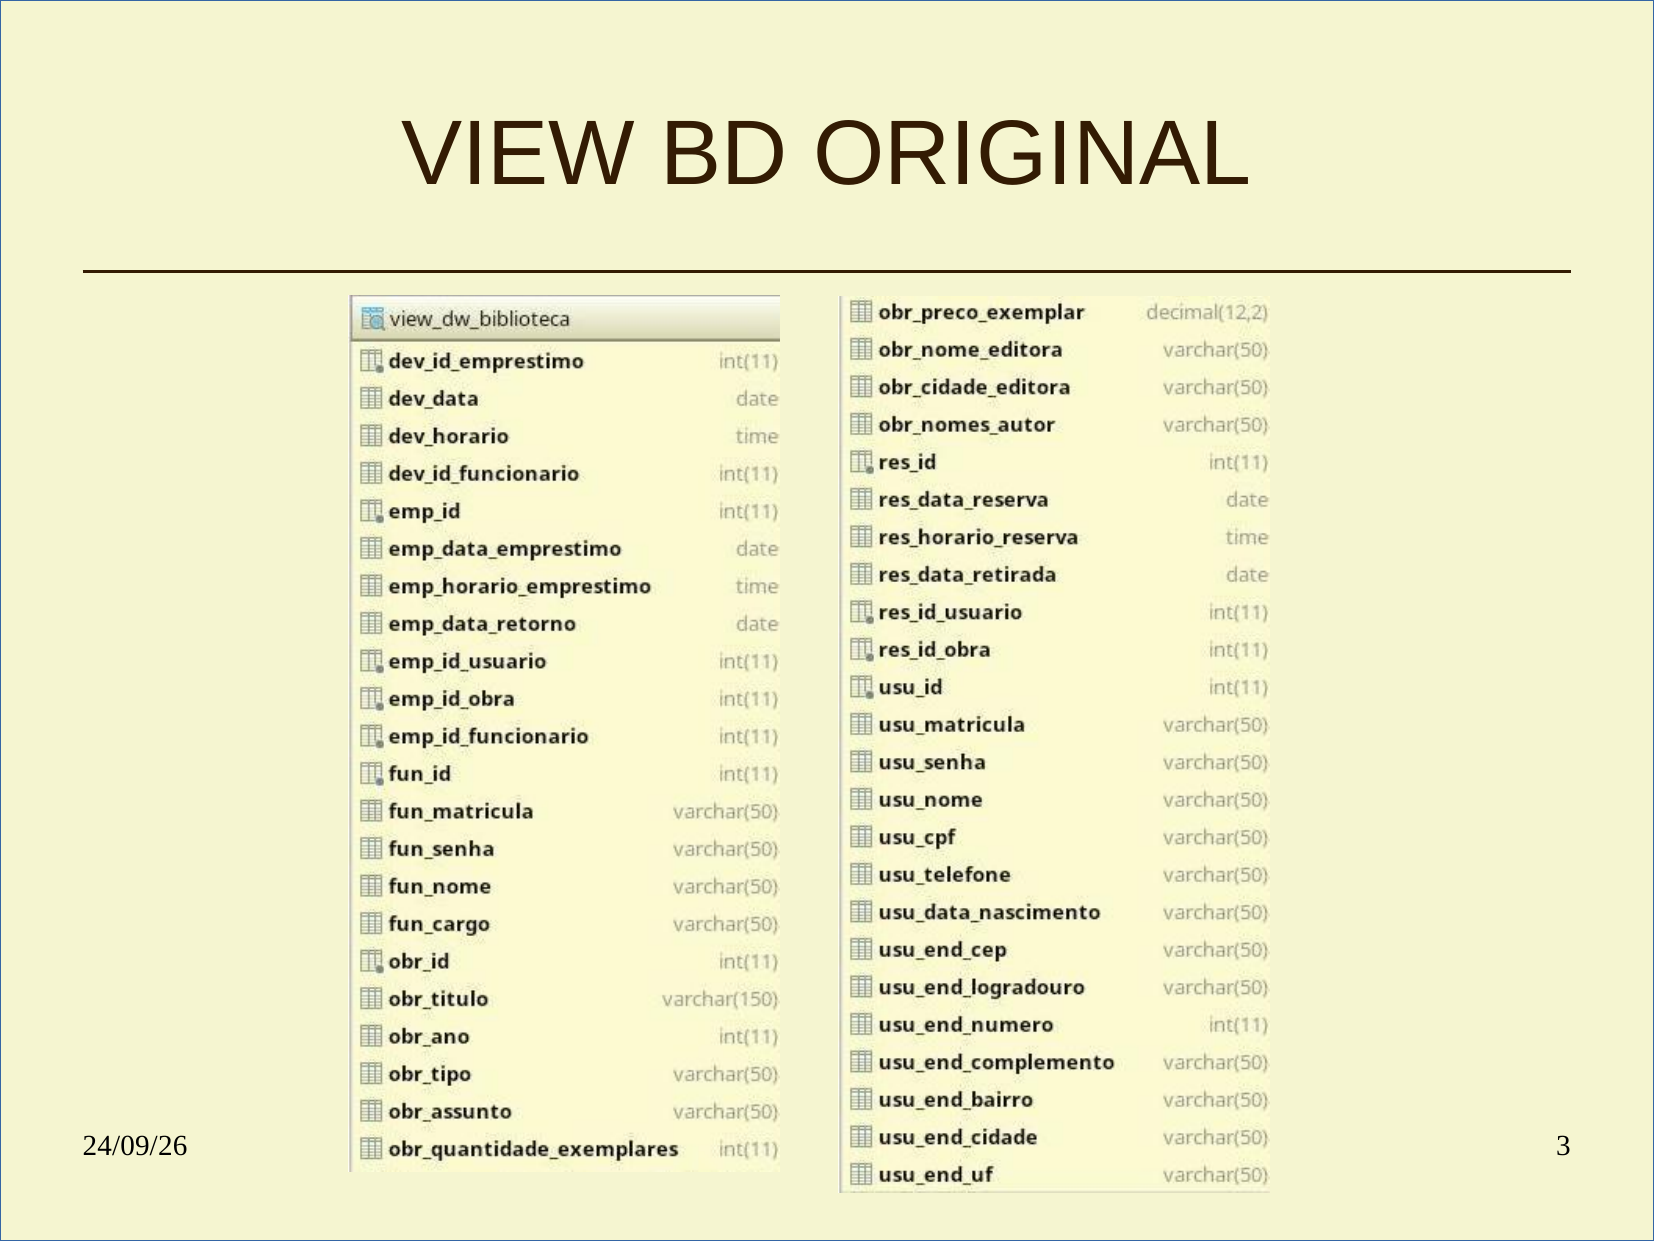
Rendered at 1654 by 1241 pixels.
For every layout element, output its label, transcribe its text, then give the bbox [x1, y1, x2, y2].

title VIEW BD ORIGINAL [82, 49, 1571, 257]
picture [348, 295, 780, 1172]
picture [838, 296, 1270, 1193]
